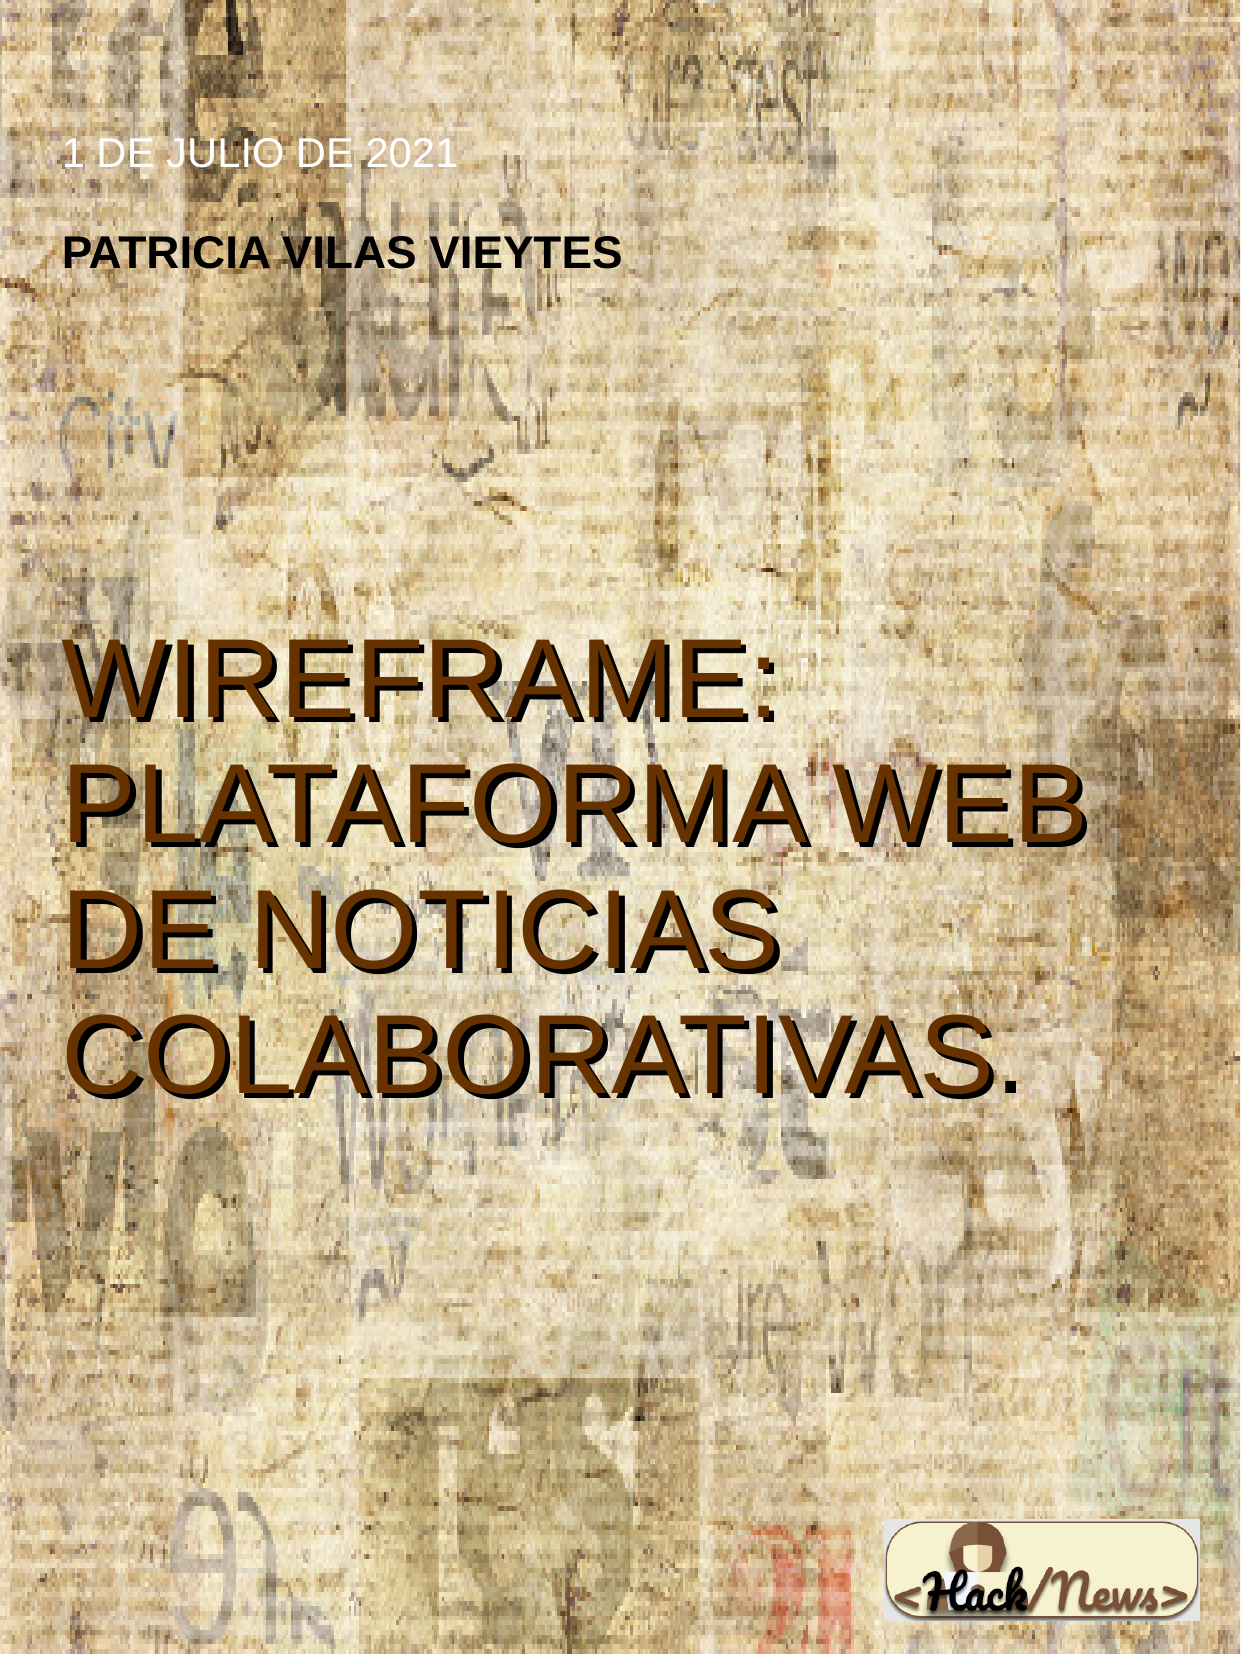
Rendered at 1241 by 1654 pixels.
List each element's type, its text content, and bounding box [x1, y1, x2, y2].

title 1 DE JULIO DE 2021 PATRICIA VILAS VIEYTES [61, 65, 1179, 342]
subtitle WIREFRAME: PLATAFORMA WEB DE NOTICIAS COLABORATIVAS. [61, 386, 1179, 1346]
picture [0, 0, 1241, 1654]
